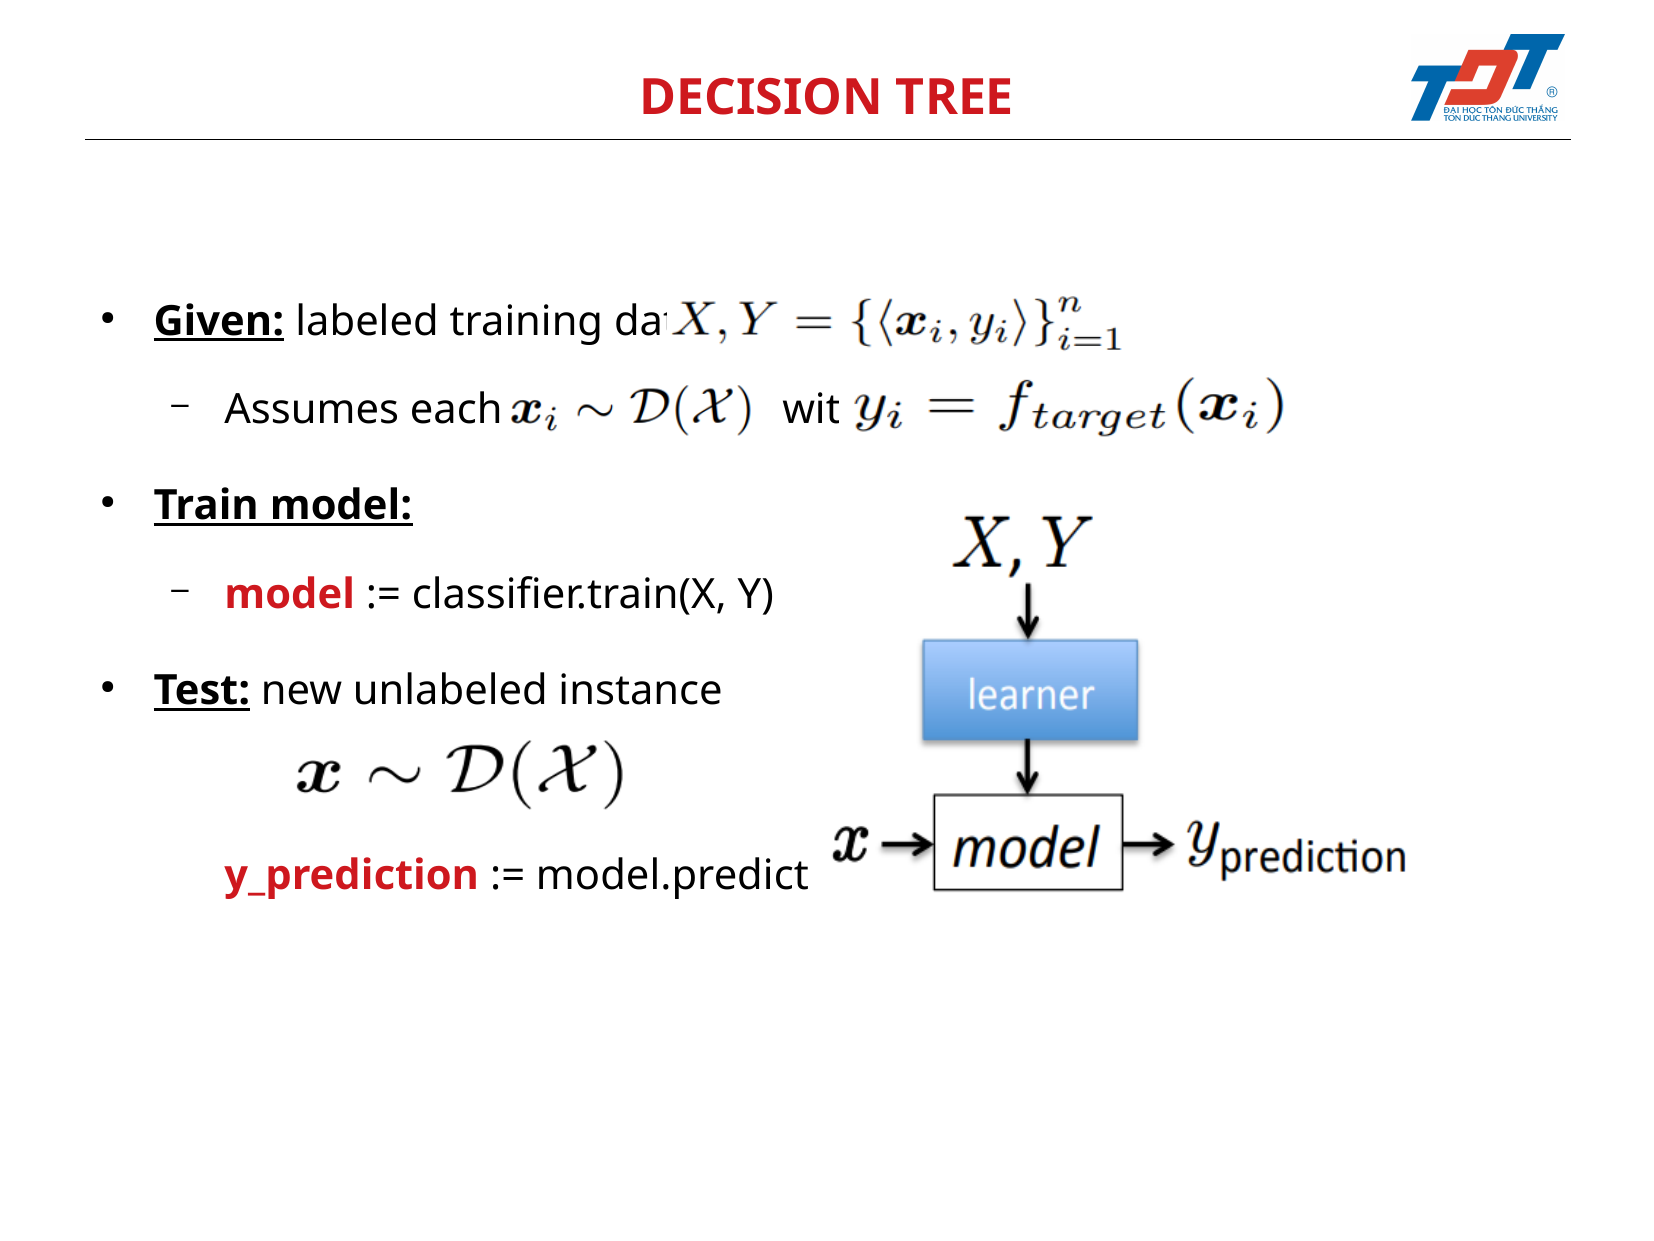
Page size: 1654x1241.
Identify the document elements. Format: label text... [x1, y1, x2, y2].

picture [839, 374, 1289, 440]
picture [285, 737, 631, 813]
picture [1411, 34, 1565, 121]
picture [810, 481, 1411, 901]
title DECISION TREE [82, 49, 1571, 140]
picture [509, 380, 765, 442]
list Given: labeled training data Assumes each with Train model: model := classifier.train(X, Y) Test: new unlabeled instance y_prediction := model.predict(x) [82, 290, 1561, 1010]
picture [667, 290, 1141, 361]
